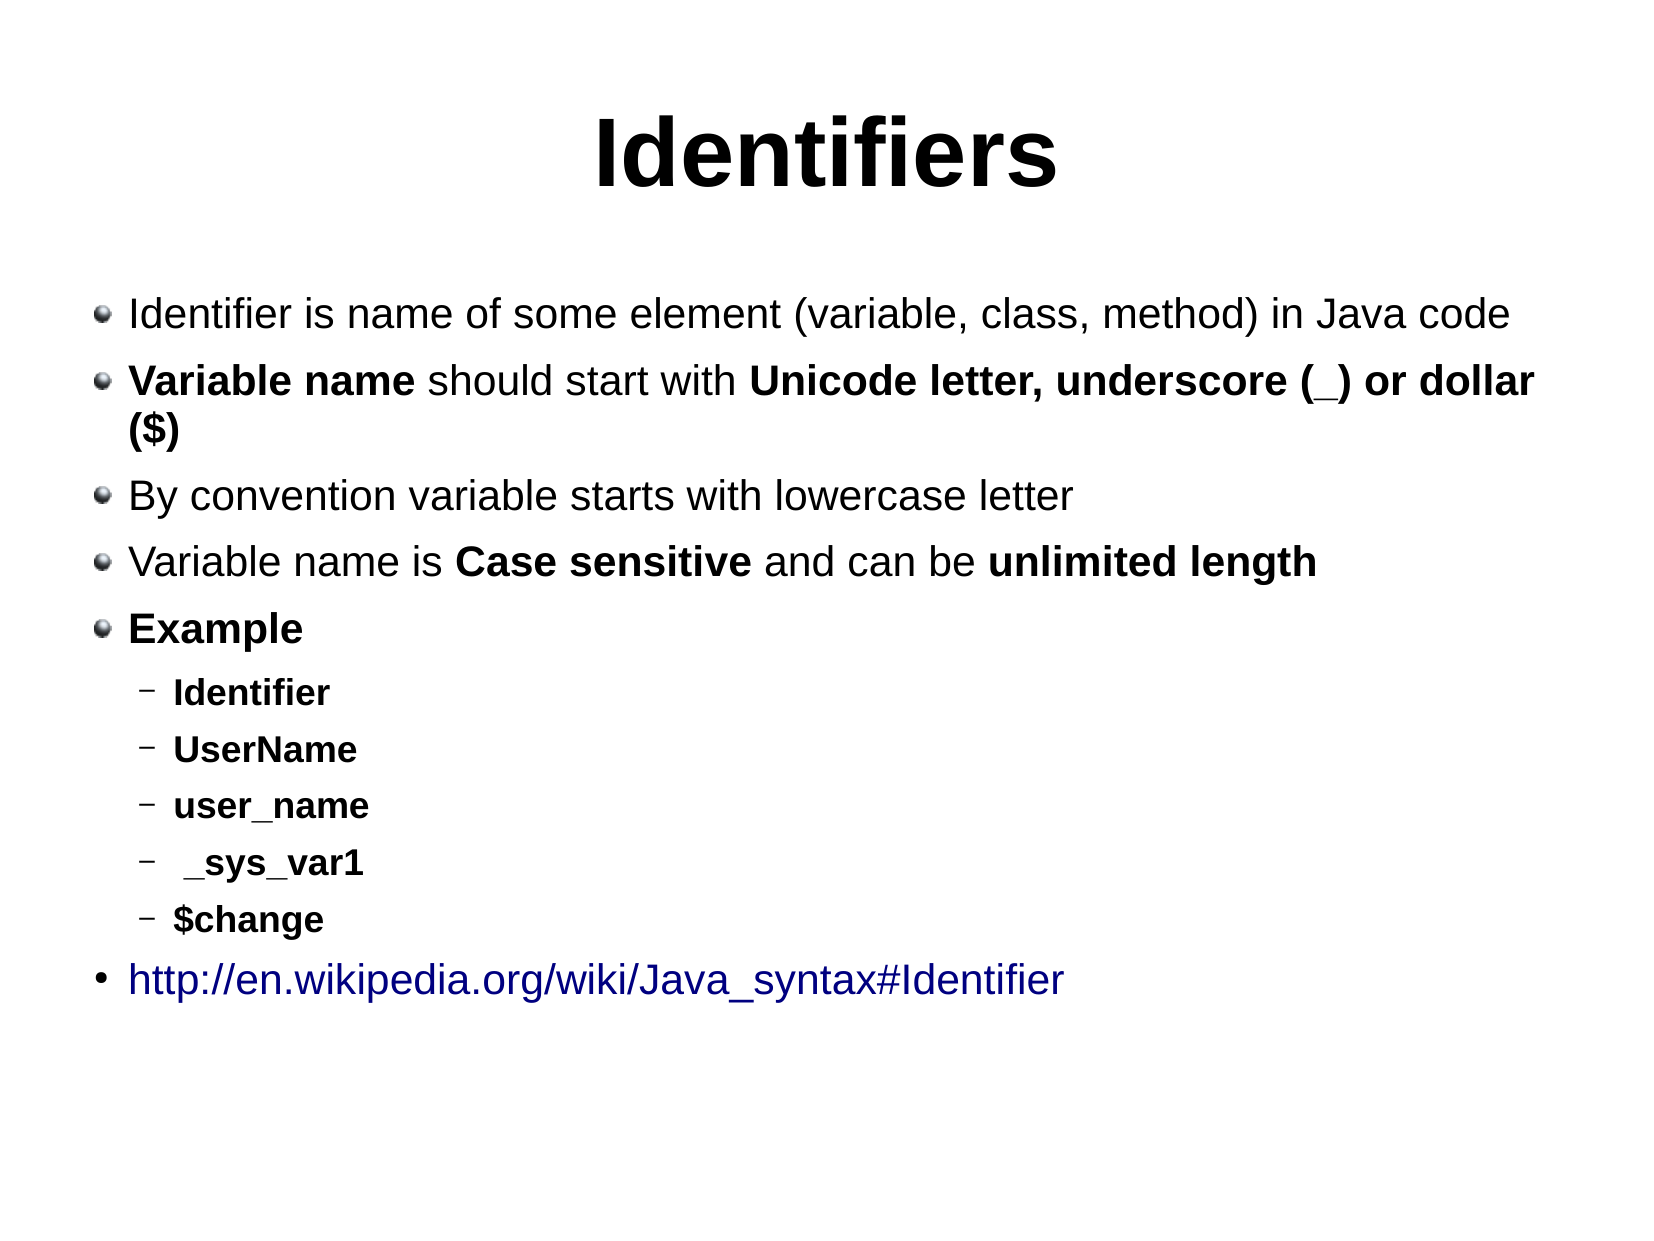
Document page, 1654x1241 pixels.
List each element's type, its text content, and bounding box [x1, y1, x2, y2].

title Identifiers [82, 49, 1571, 257]
list Identifier is name of some element (variable, class, method) in Java code Variable name should start with Unicode letter, underscore (_) or dollar ($) By convention variable starts with lowercase letter Variable name is Case sensitive and can be unlimited length Example Identifier UserName user_name _sys_var1 $change http://en.wikipedia.org/wiki/Java_syntax#Identifier [82, 290, 1538, 1010]
